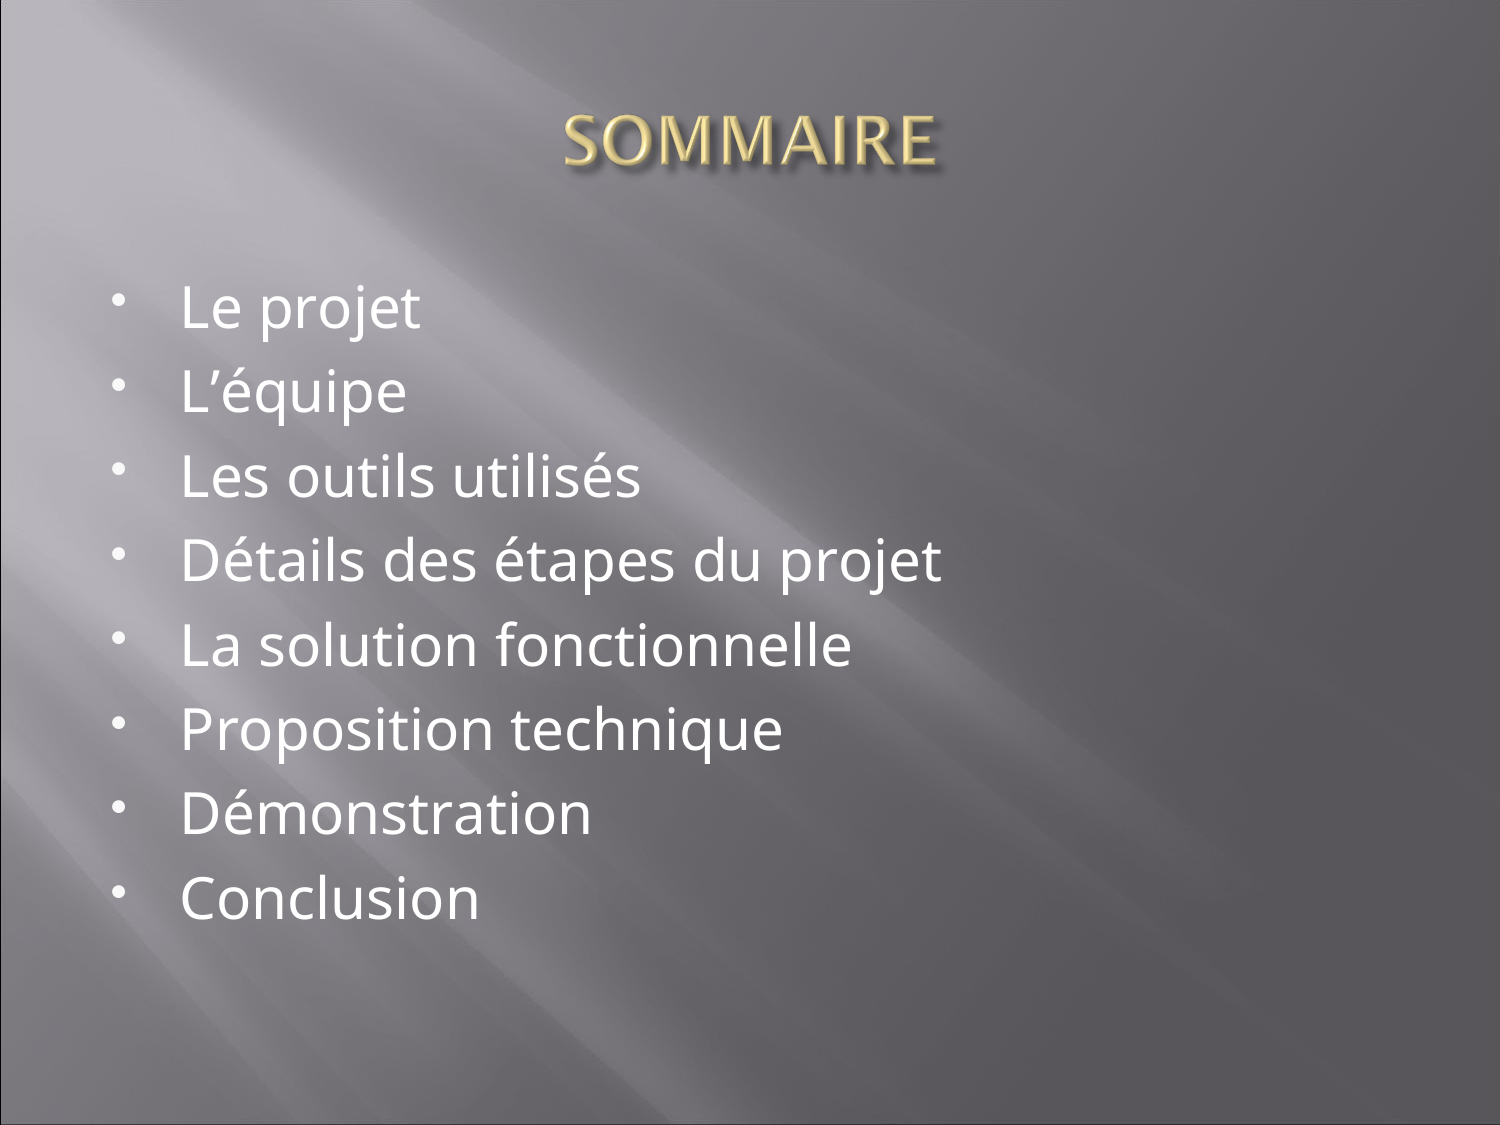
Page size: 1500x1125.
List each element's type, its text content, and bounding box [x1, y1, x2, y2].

list Le projet L’équipe Les outils utilisés Détails des étapes du projet La solution fonctionnelle Proposition technique Démonstration Conclusion [75, 262, 1426, 1035]
picture [0, 0, 1500, 1125]
